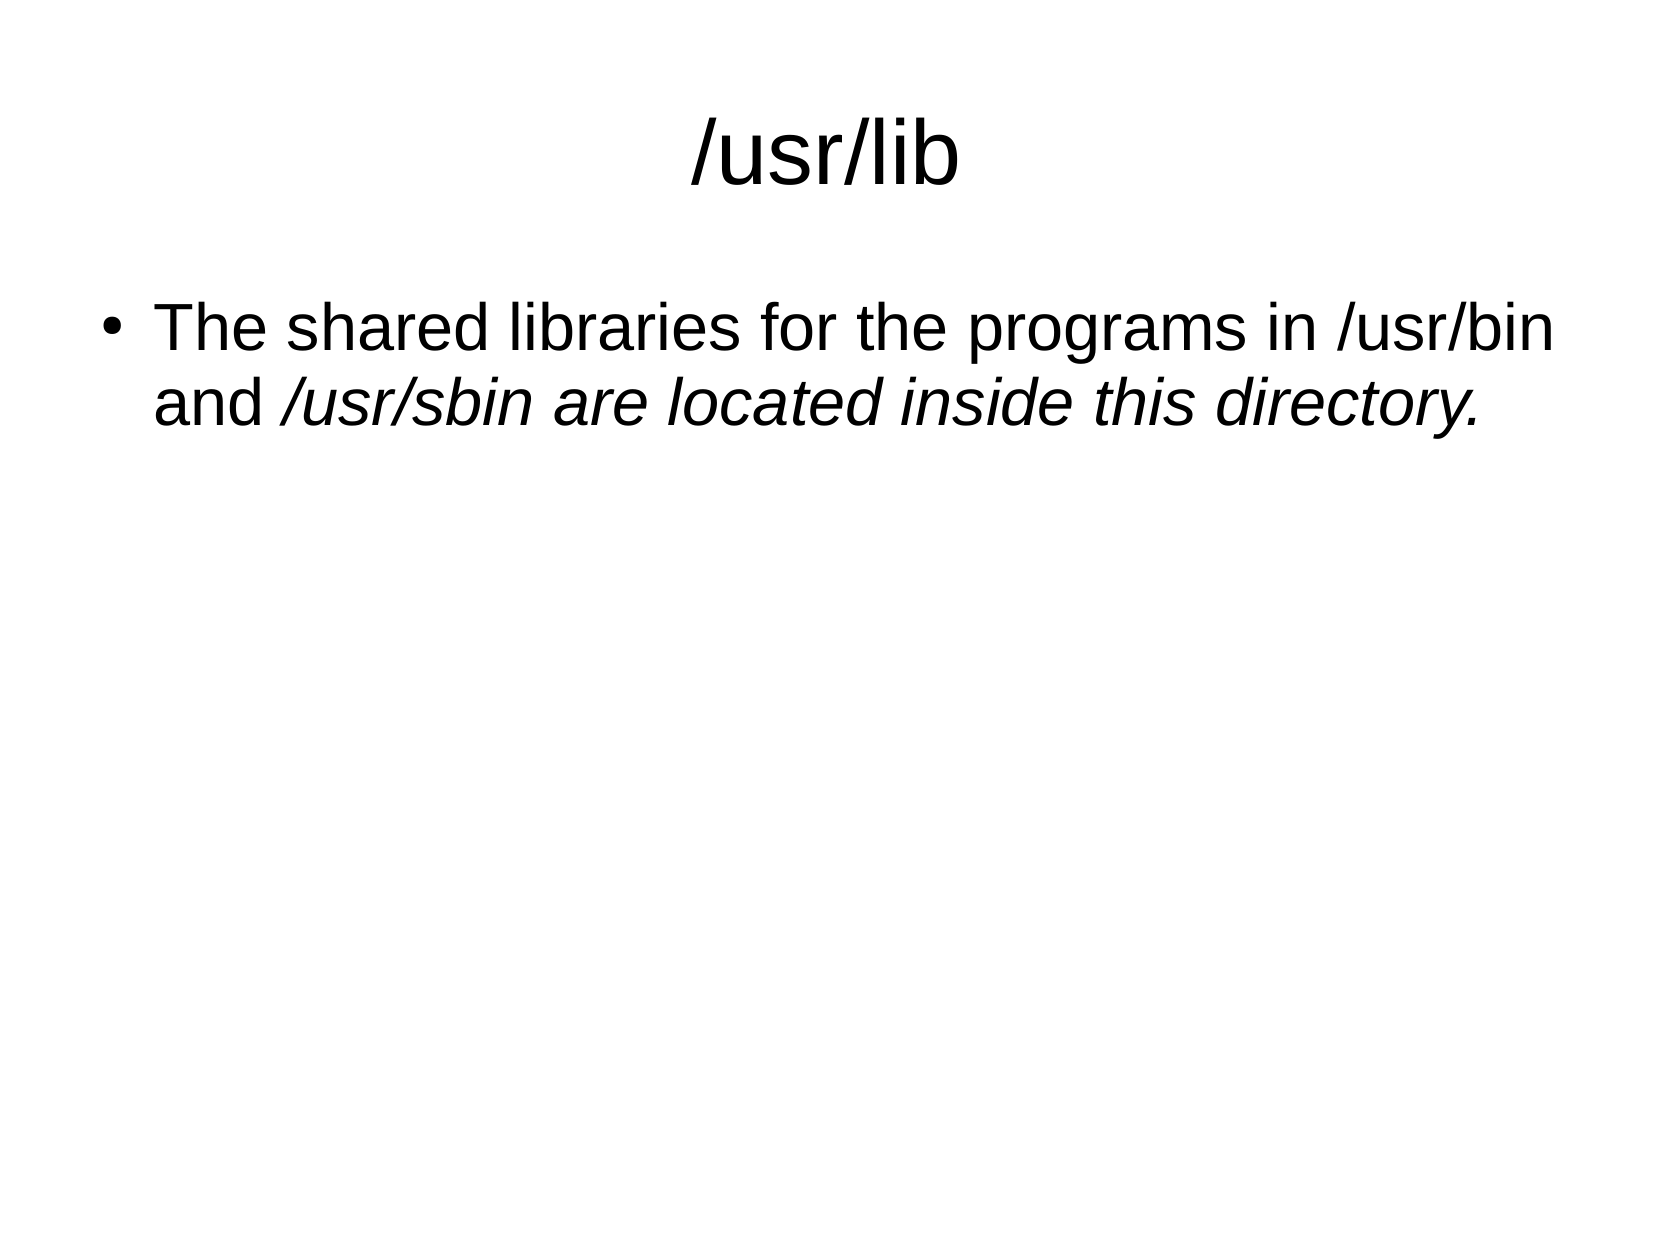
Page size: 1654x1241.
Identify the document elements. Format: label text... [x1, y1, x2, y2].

title /usr/lib [82, 49, 1571, 257]
list The shared libraries for the programs in /usr/bin and /usr/sbin are located inside this directory. [82, 290, 1571, 1010]
